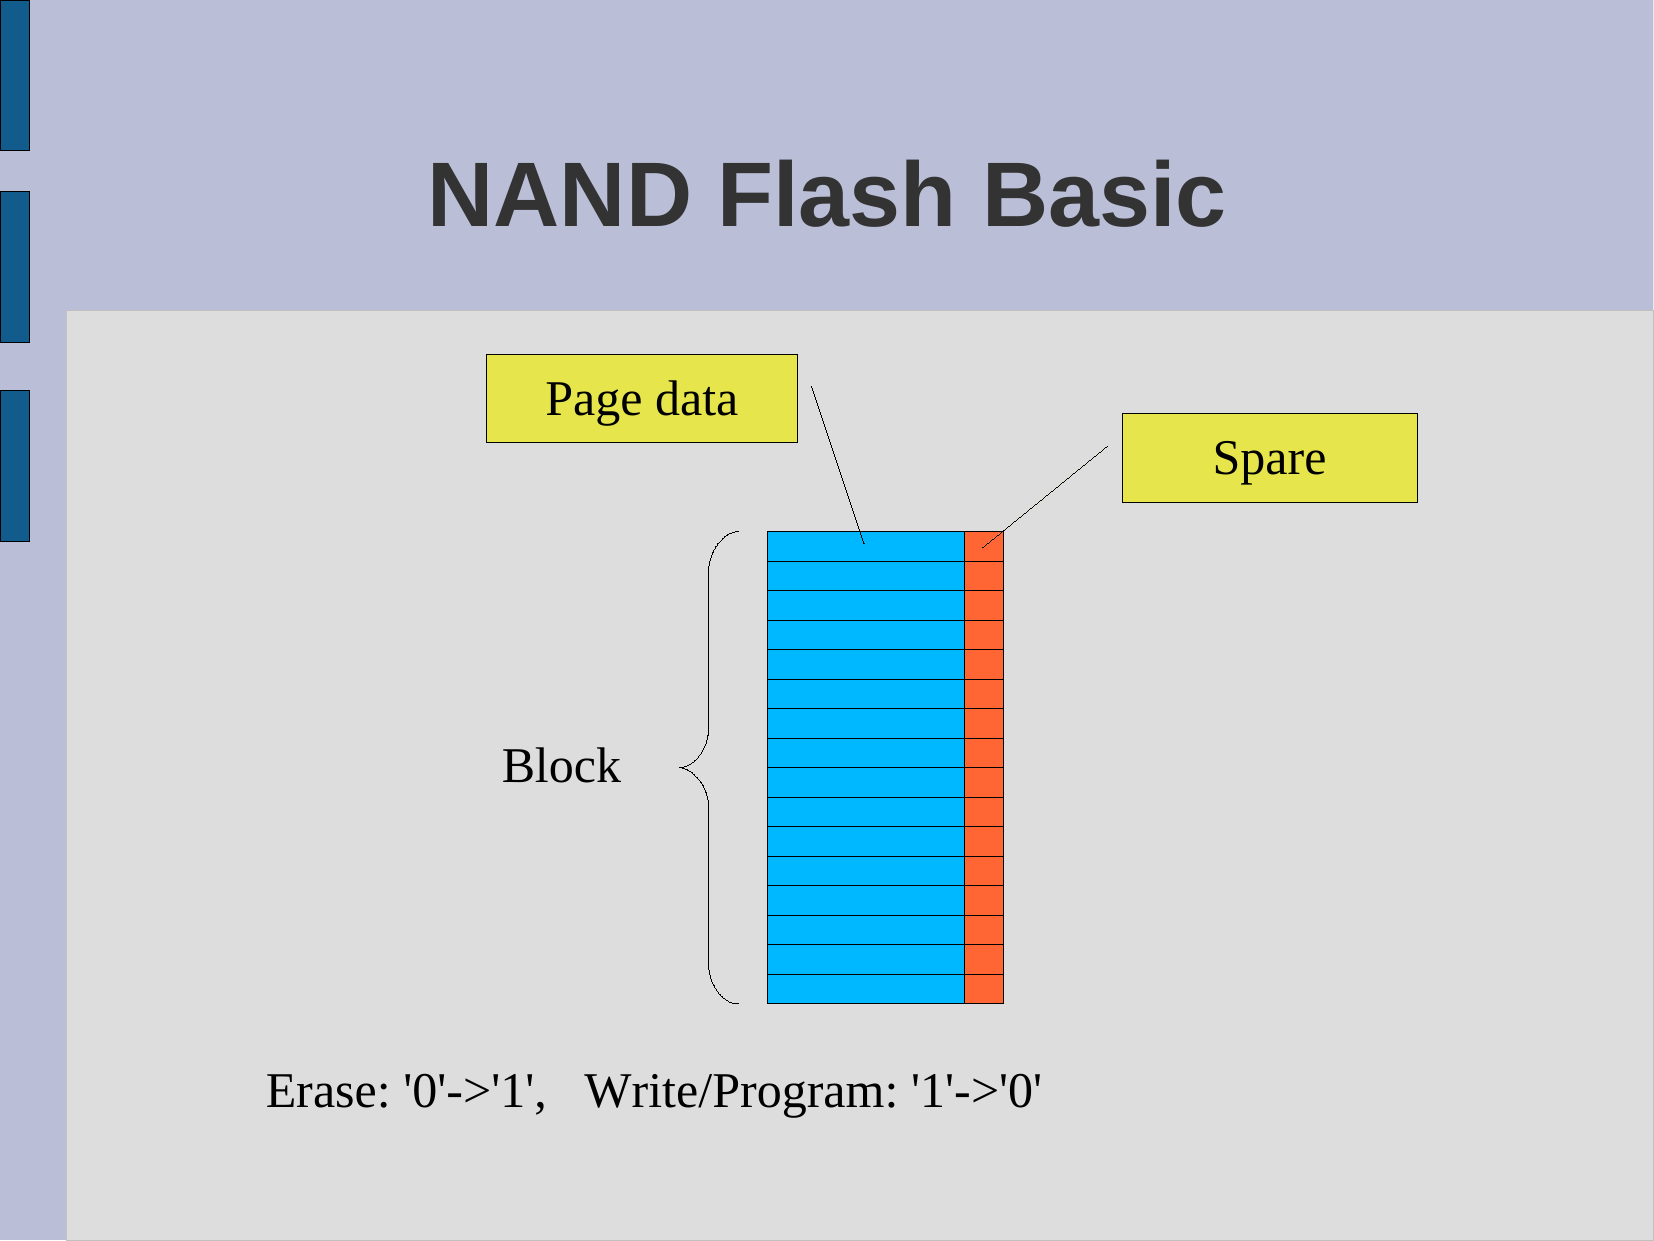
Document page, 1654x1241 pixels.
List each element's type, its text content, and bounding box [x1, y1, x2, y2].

text_box Page data [487, 354, 797, 443]
title NAND Flash Basic [121, 91, 1534, 299]
text_box [767, 531, 1004, 1004]
text_box Erase: '0'->'1', Write/Program: '1'->'0' [265, 1062, 1447, 1120]
text_box Block [501, 738, 680, 795]
text_box Spare [1122, 413, 1417, 502]
